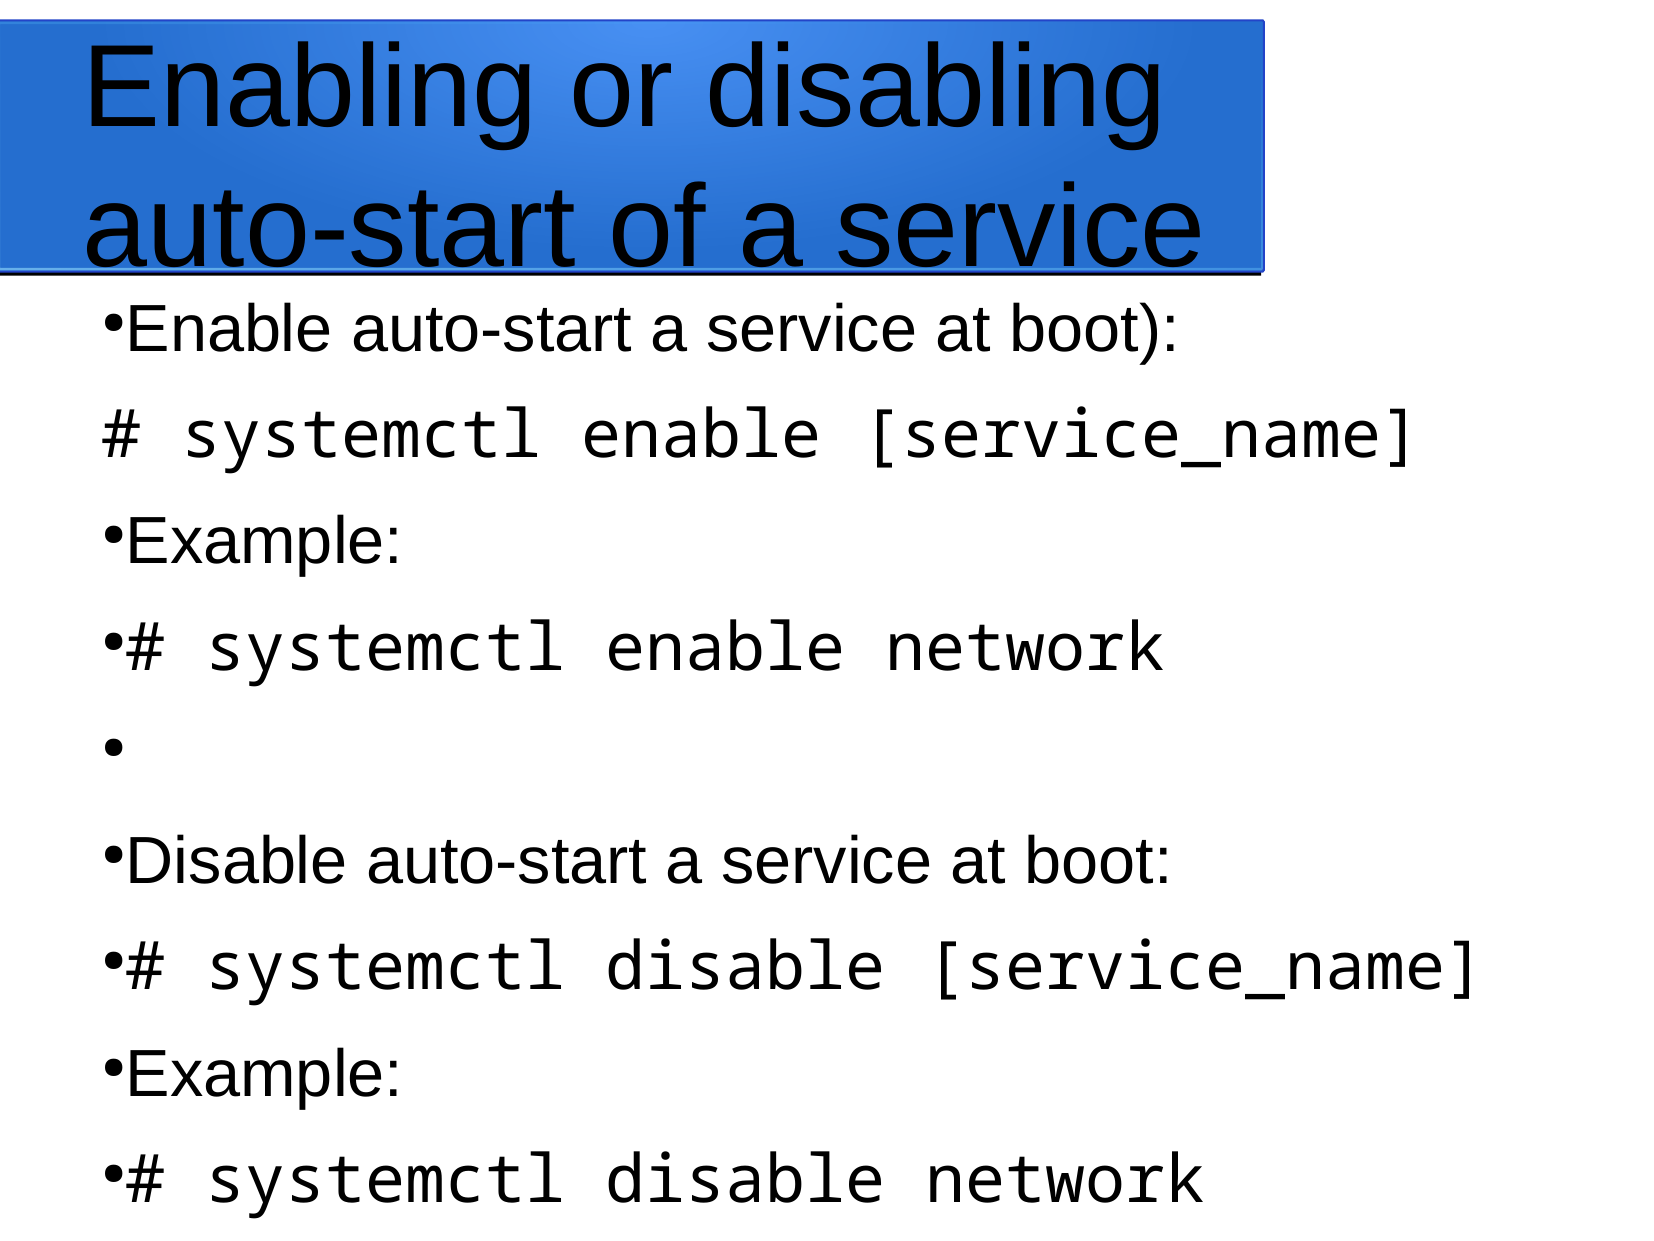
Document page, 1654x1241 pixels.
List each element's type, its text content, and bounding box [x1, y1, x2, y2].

title Enabling or disabling auto-start of a service [82, 9, 1235, 290]
list Enable auto-start a service at boot): # systemctl enable [service_name] Example: # systemctl enable network Disable auto-start a service at boot: # systemctl disable [service_name] Example: # systemctl disable network [101, 300, 1591, 1229]
